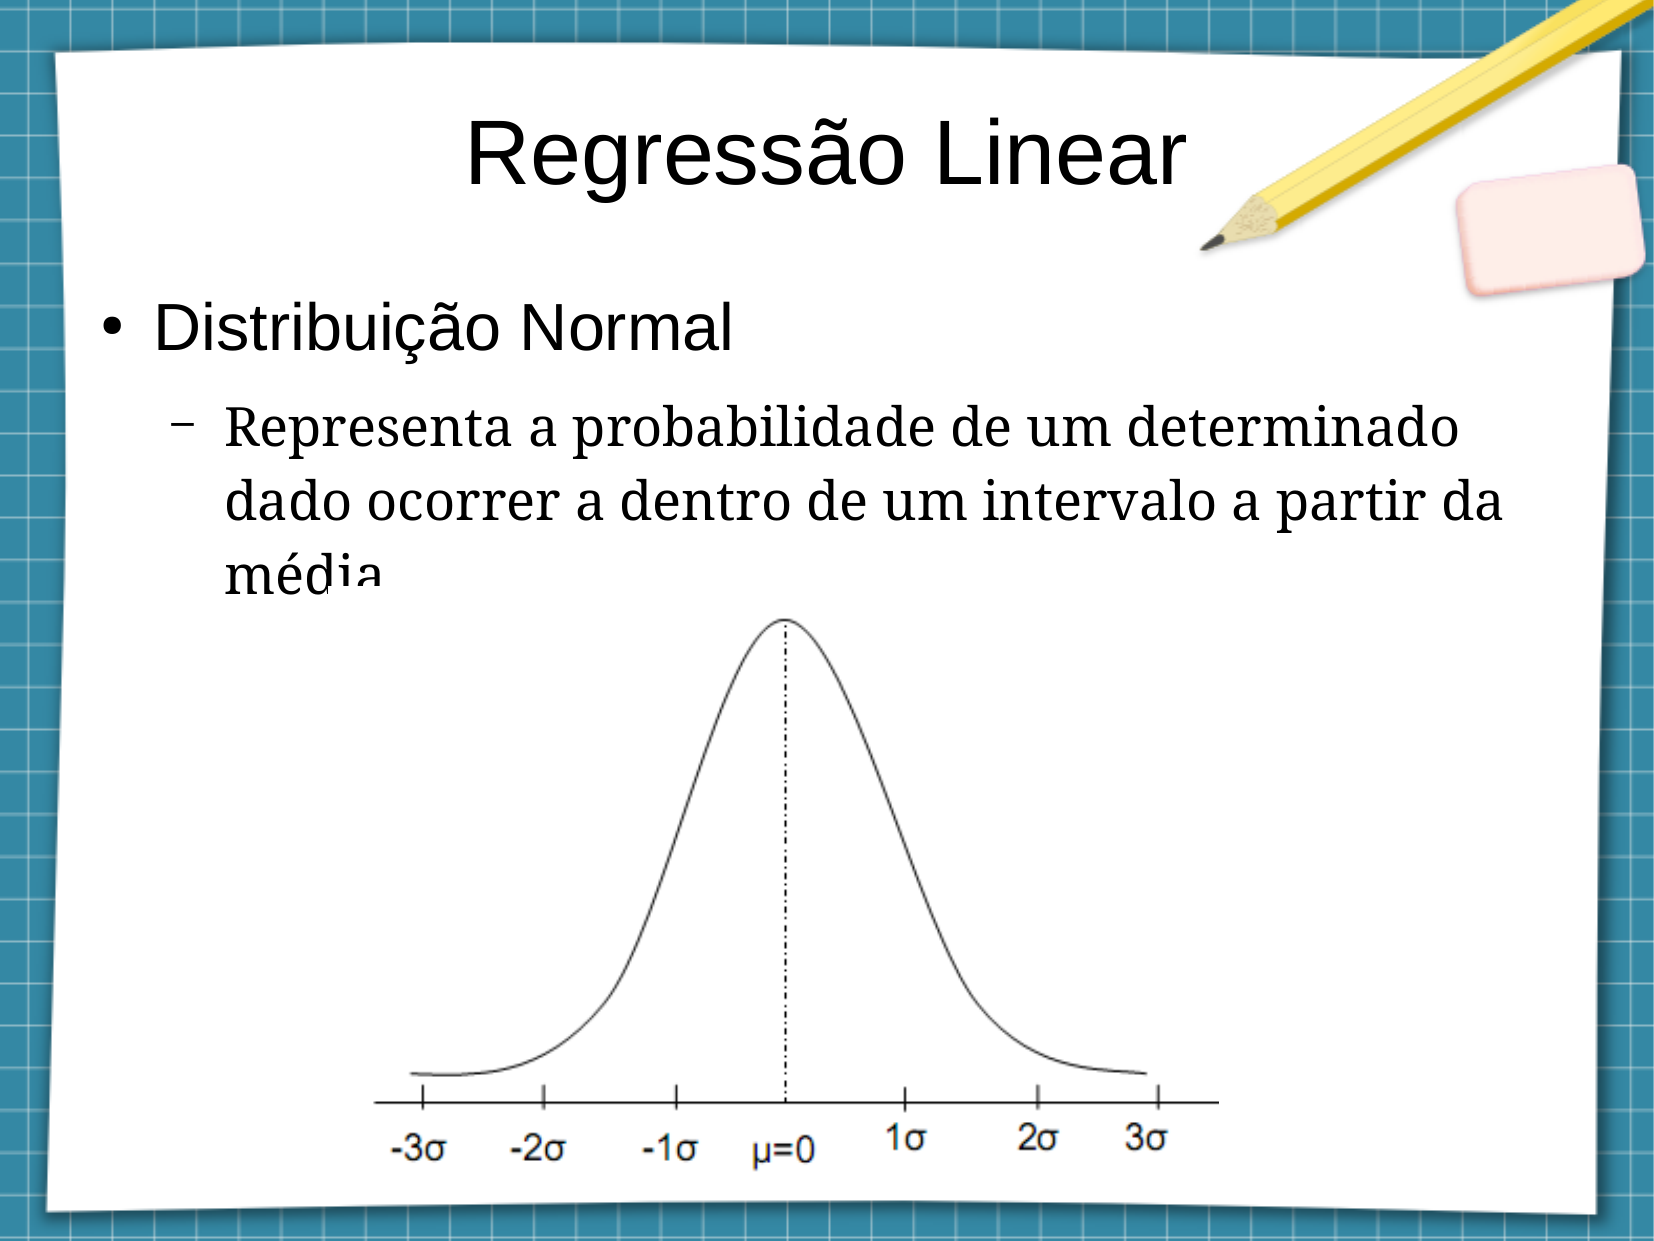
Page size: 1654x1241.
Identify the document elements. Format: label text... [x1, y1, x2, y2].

picture [0, 0, 1654, 1241]
title Regressão Linear [82, 49, 1571, 257]
list Distribuição Normal Representa a probabilidade de um determinado dado ocorrer a dentro de um intervalo a partir da média [82, 290, 1571, 1010]
